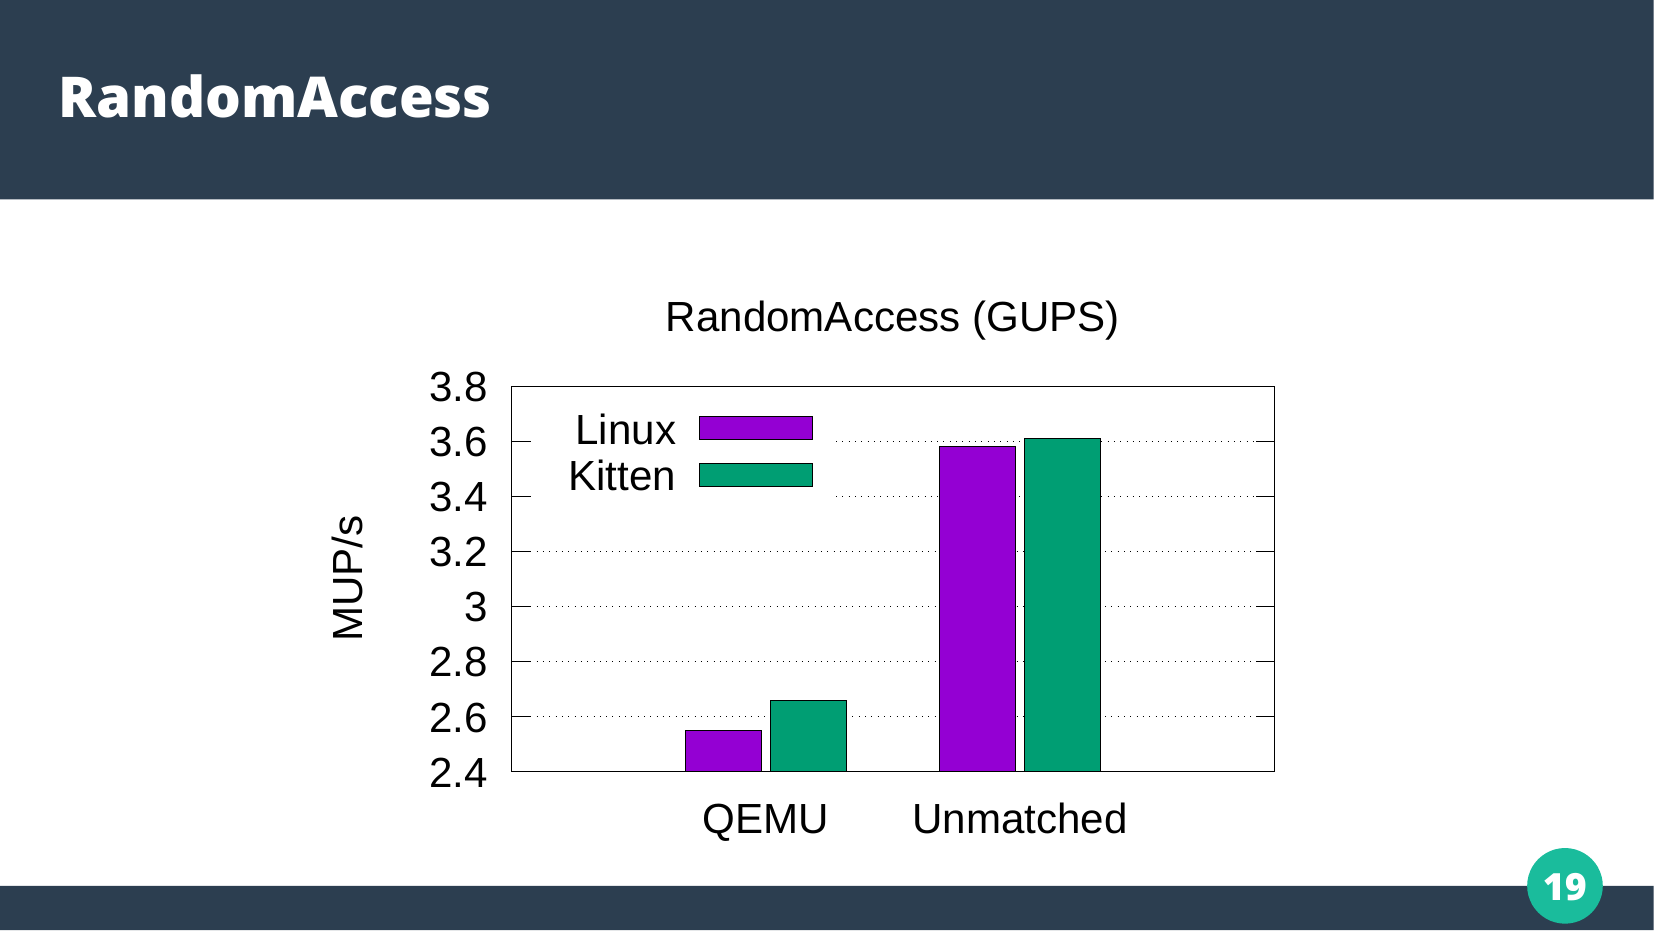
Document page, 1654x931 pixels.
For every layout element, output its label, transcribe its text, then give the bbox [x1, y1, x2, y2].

title RandomAccess [59, 37, 1595, 155]
picture [310, 243, 1344, 864]
